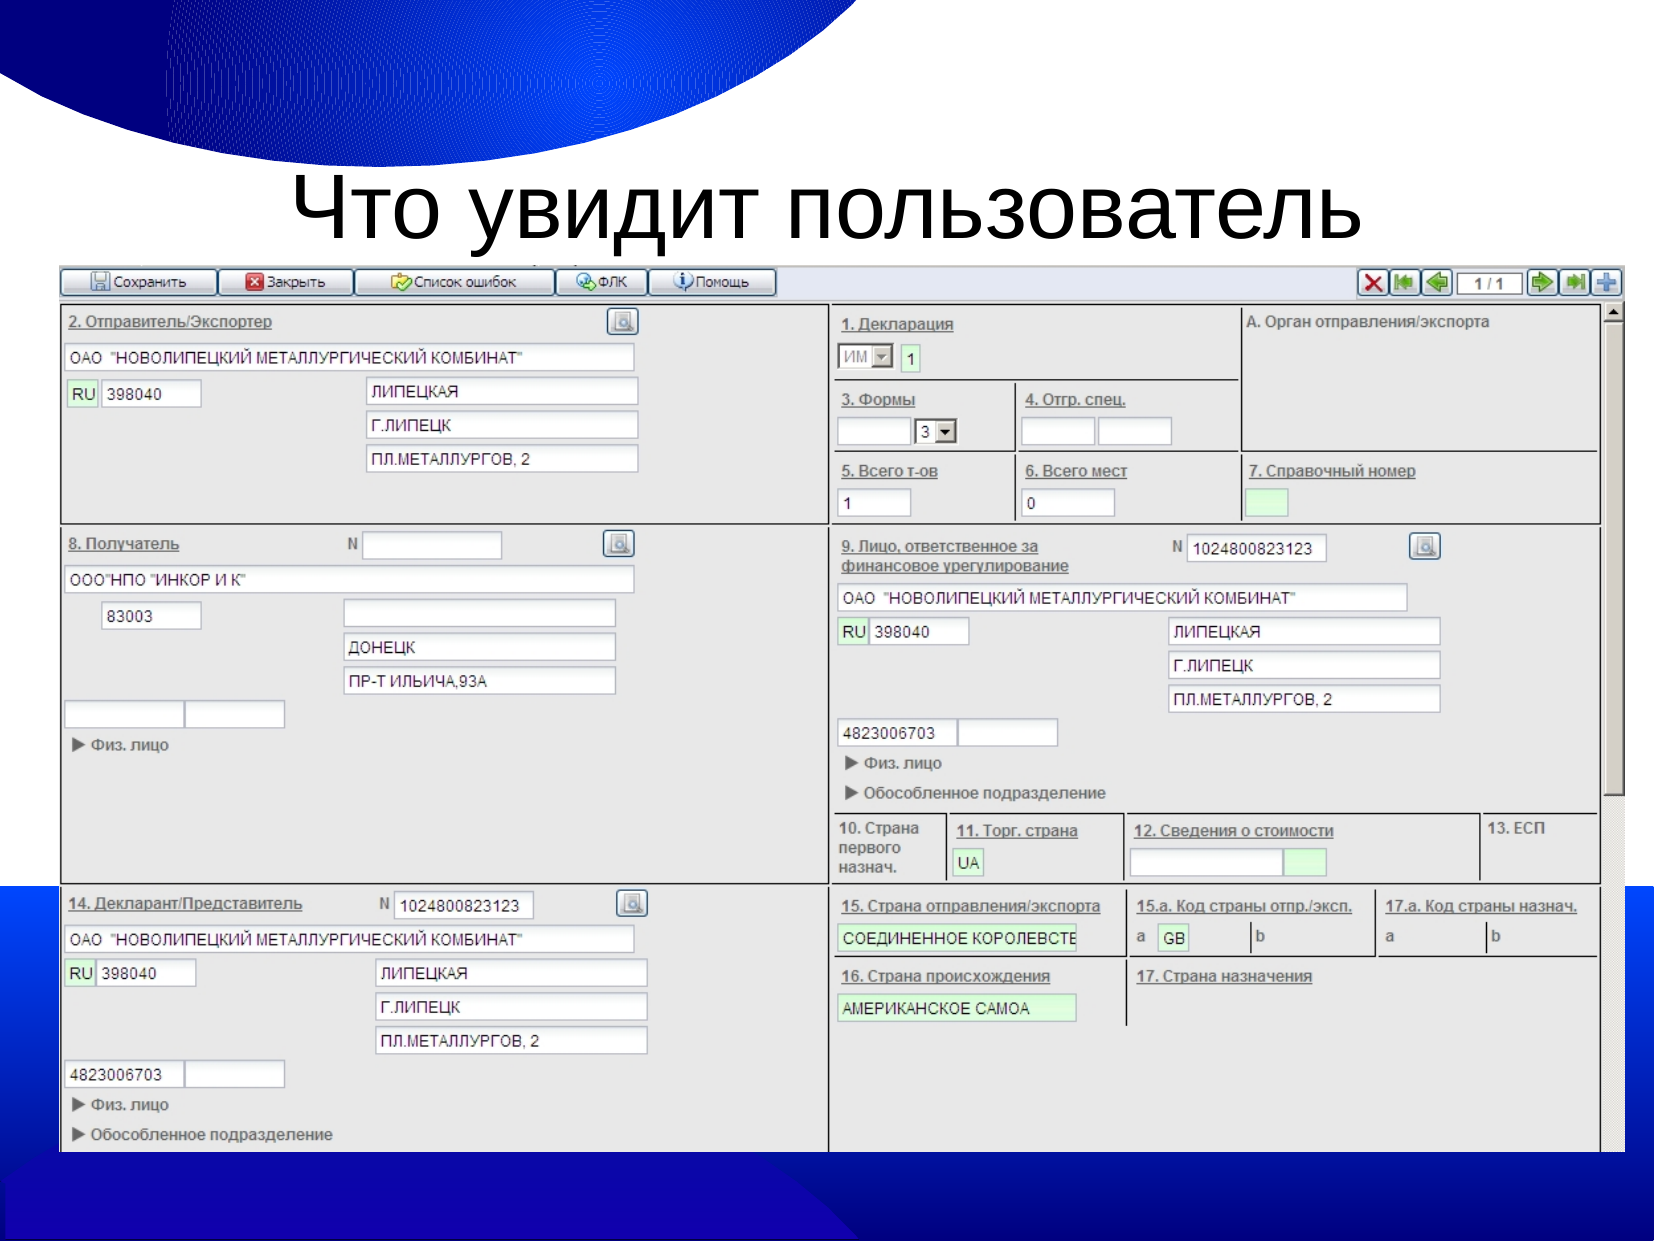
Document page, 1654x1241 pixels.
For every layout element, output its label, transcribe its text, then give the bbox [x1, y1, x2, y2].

picture [59, 265, 1625, 1152]
title Что увидит пользователь [121, 102, 1534, 265]
